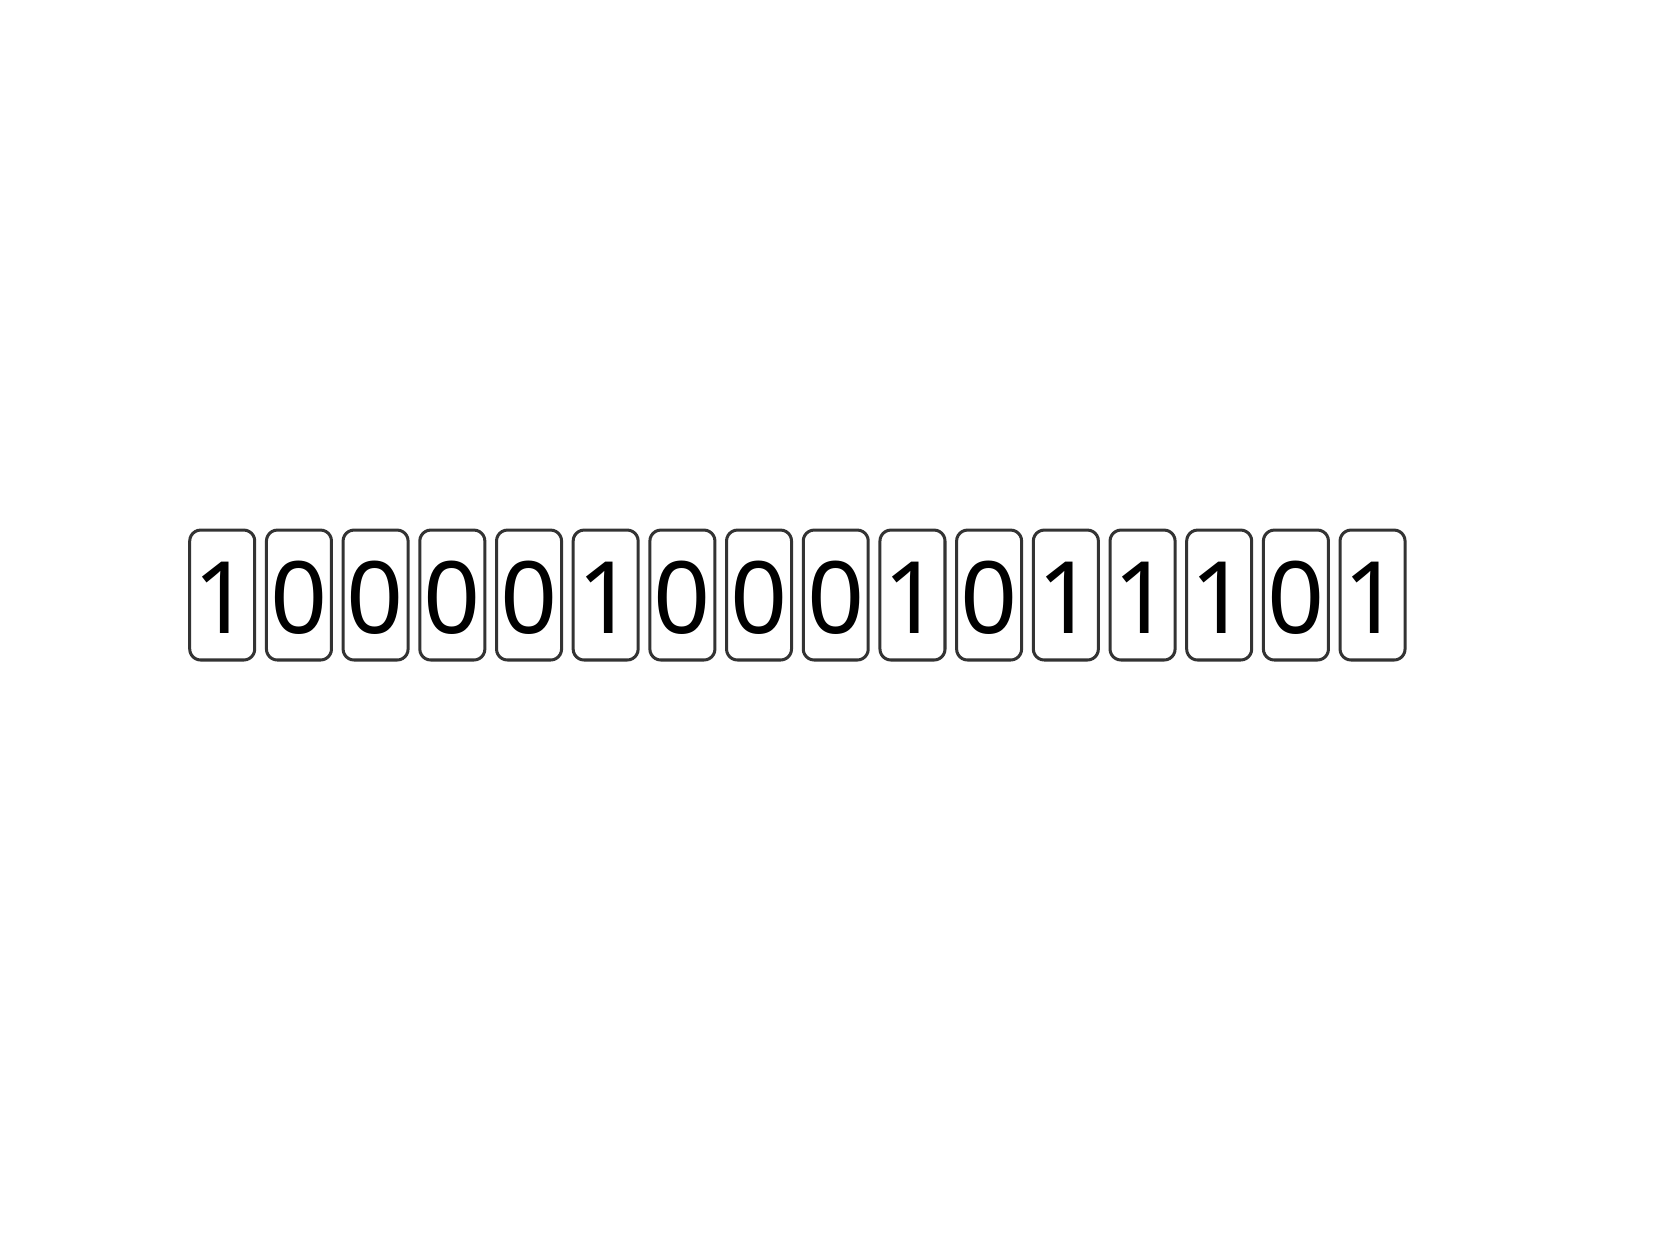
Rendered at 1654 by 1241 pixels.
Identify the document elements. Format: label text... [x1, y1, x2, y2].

text_box 0 [343, 530, 409, 661]
text_box 0 [726, 530, 792, 661]
text_box 1 [573, 530, 639, 661]
text_box 1 [879, 530, 946, 661]
text_box 0 [649, 530, 715, 661]
text_box 1 [1340, 530, 1406, 661]
text_box 0 [419, 530, 485, 661]
text_box 1 [1110, 530, 1176, 661]
text_box 0 [1263, 530, 1329, 661]
text_box 1 [1033, 530, 1099, 661]
text_box 1 [189, 530, 255, 661]
text_box 0 [803, 530, 869, 661]
text_box 0 [496, 530, 562, 661]
text_box 0 [956, 530, 1022, 661]
text_box 1 [1186, 530, 1252, 661]
text_box 0 [266, 530, 332, 661]
